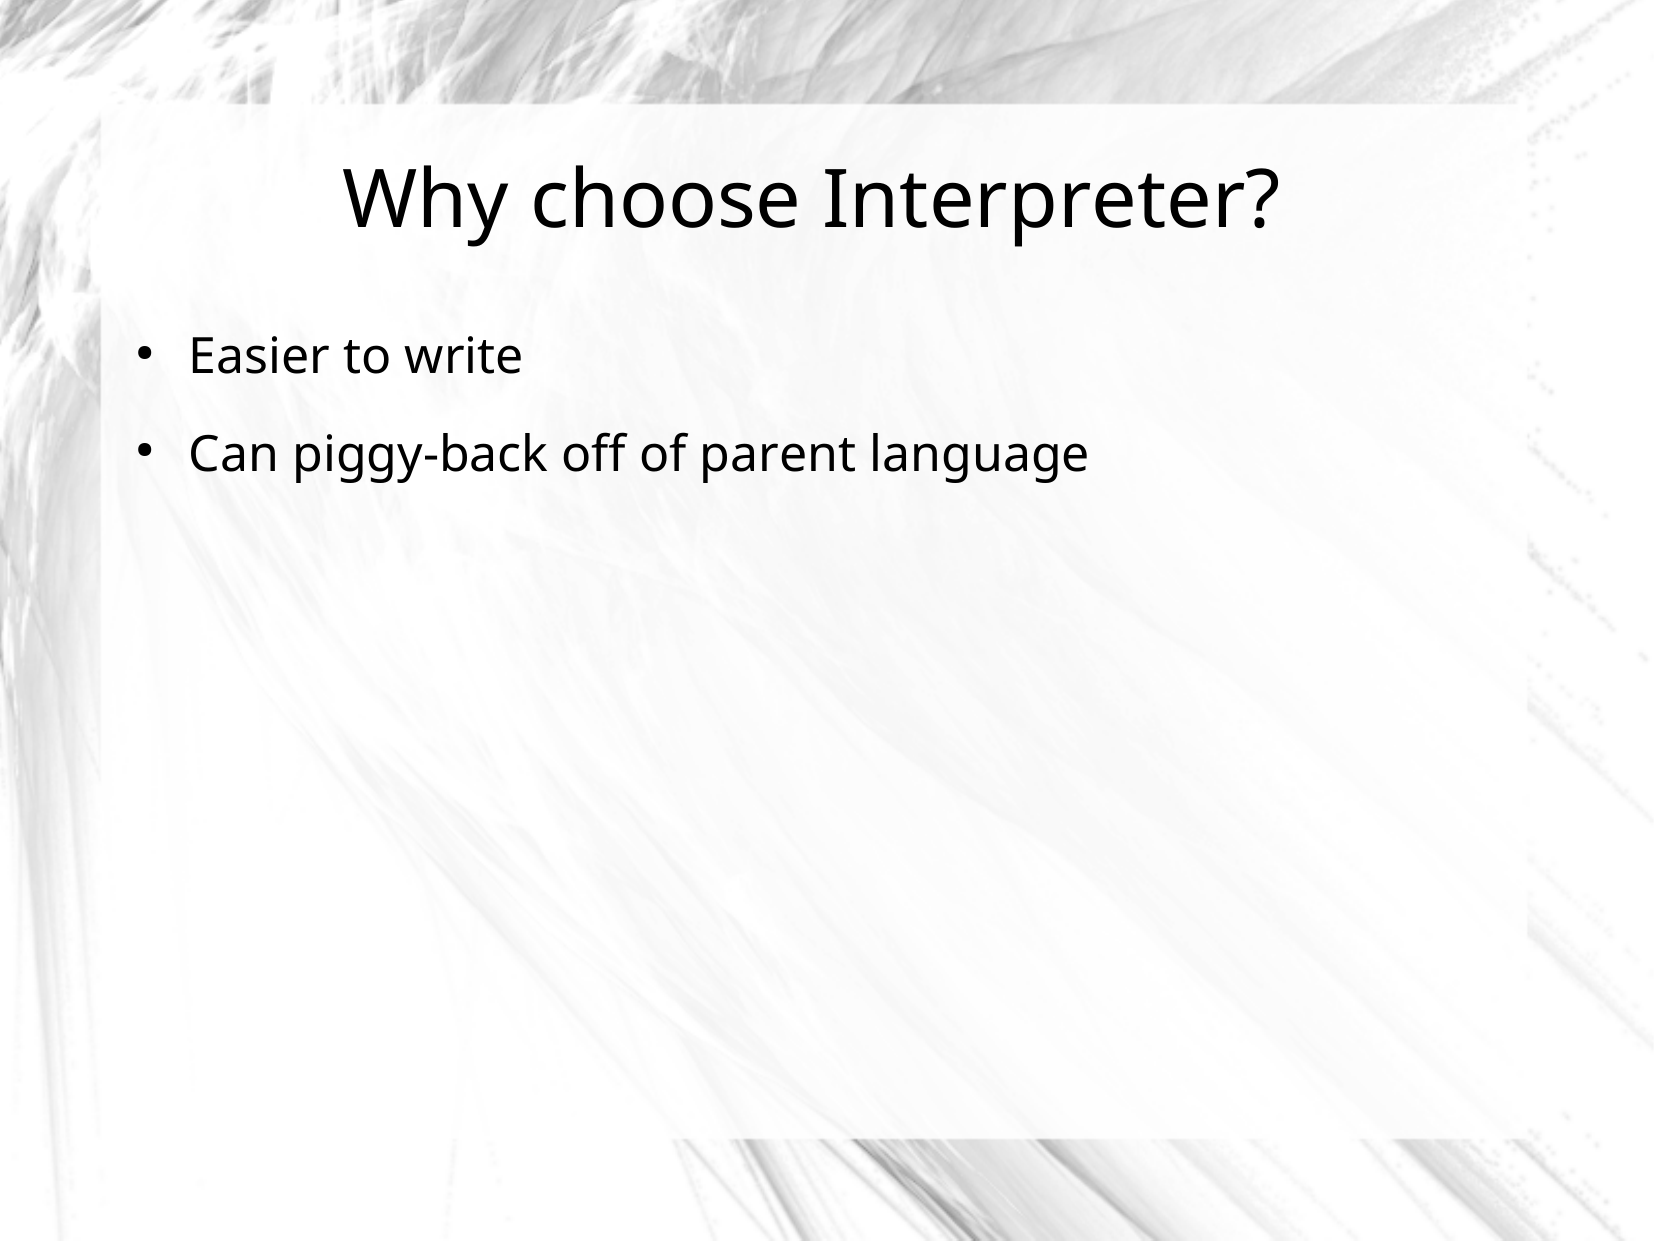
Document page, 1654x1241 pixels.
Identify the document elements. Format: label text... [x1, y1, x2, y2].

picture [0, 0, 1654, 1241]
title Why choose Interpreter? [118, 112, 1506, 281]
list Easier to write Can piggy-back off of parent language [118, 319, 1571, 1040]
